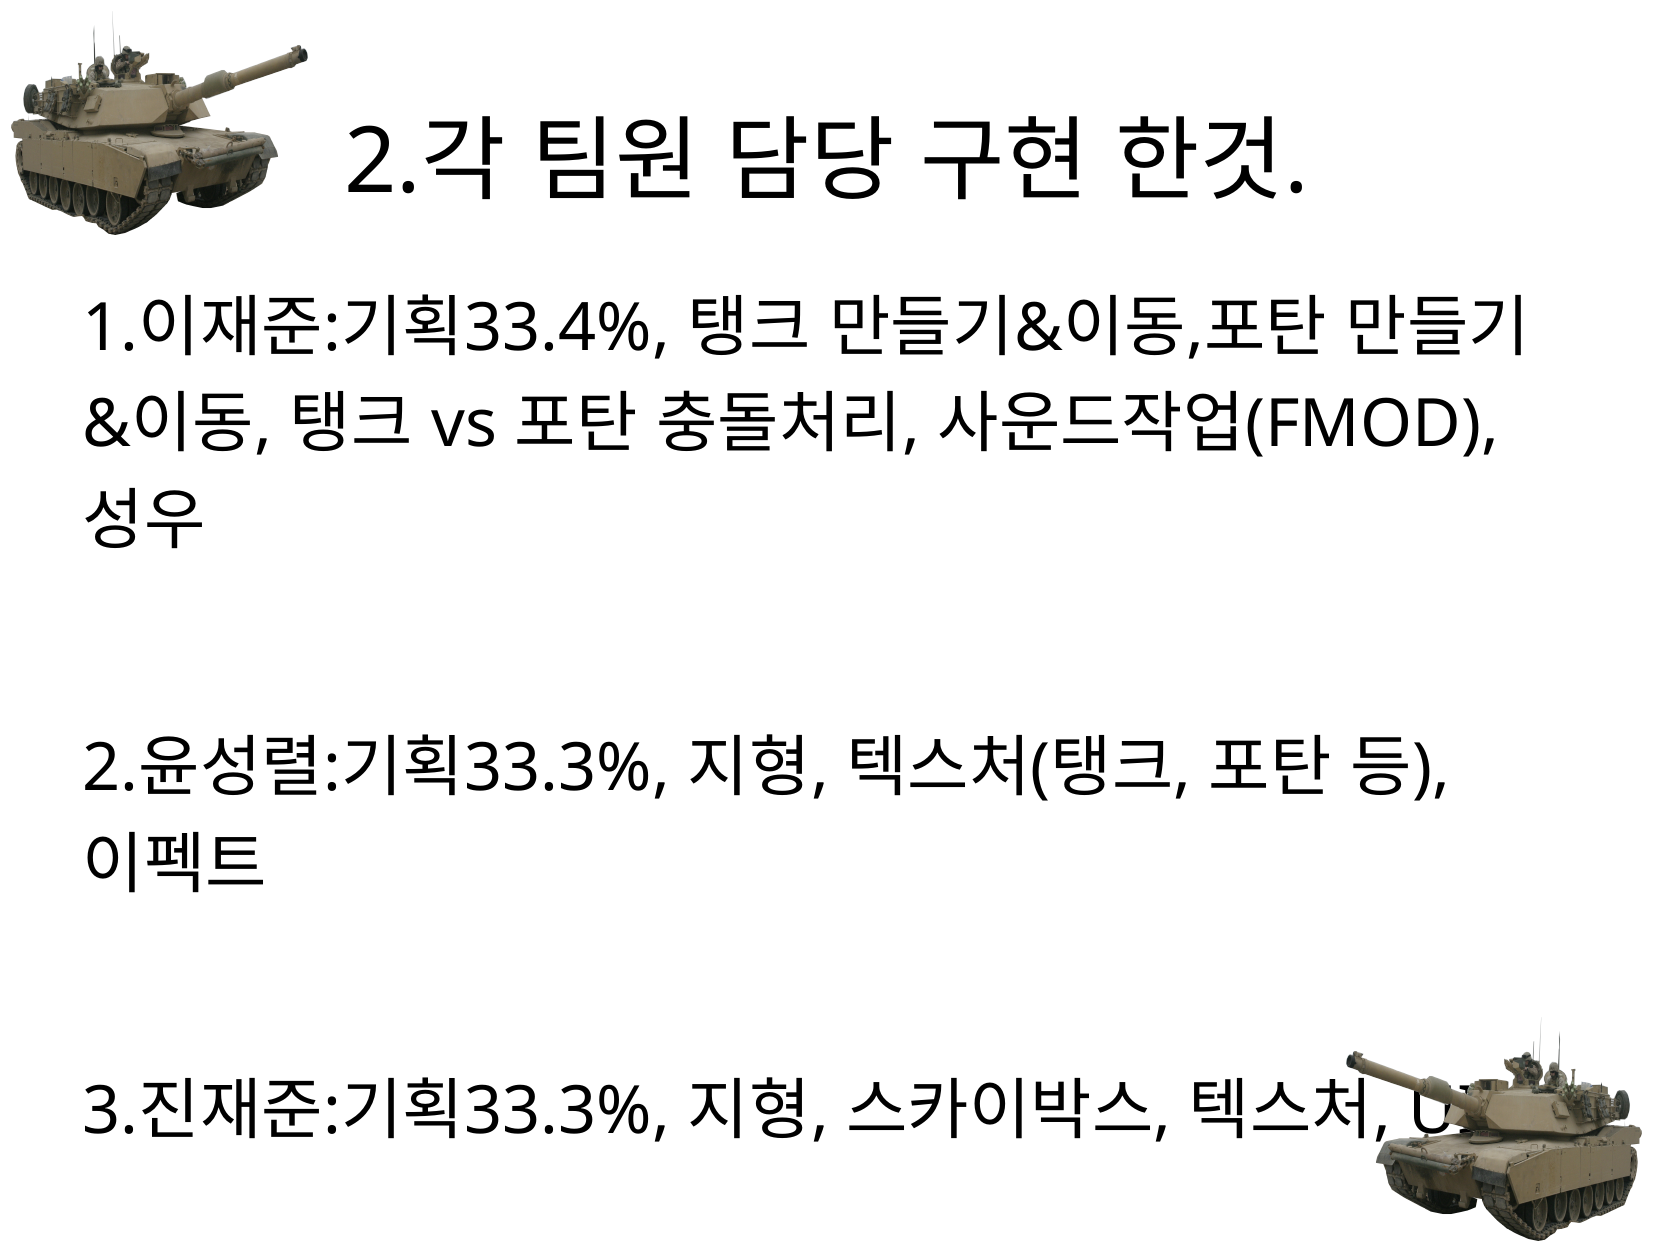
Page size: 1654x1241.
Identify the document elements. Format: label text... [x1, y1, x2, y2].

list 1.이재준:기획33.4%, 탱크 만들기&이동,포탄 만들기&이동, 탱크 vs 포탄 충돌처리, 사운드작업(FMOD), 성우 2.윤성렬:기획33.3%, 지형, 텍스처(탱크, 포탄 등), 이펙트 3.진재준:기획33.3%, 지형, 스카이박스, 텍스처, UI [82, 272, 1571, 1091]
picture [1346, 1017, 1642, 1241]
picture [11, 11, 308, 235]
title 2.각 팀원 담당 구현 한것. [82, 49, 1571, 257]
